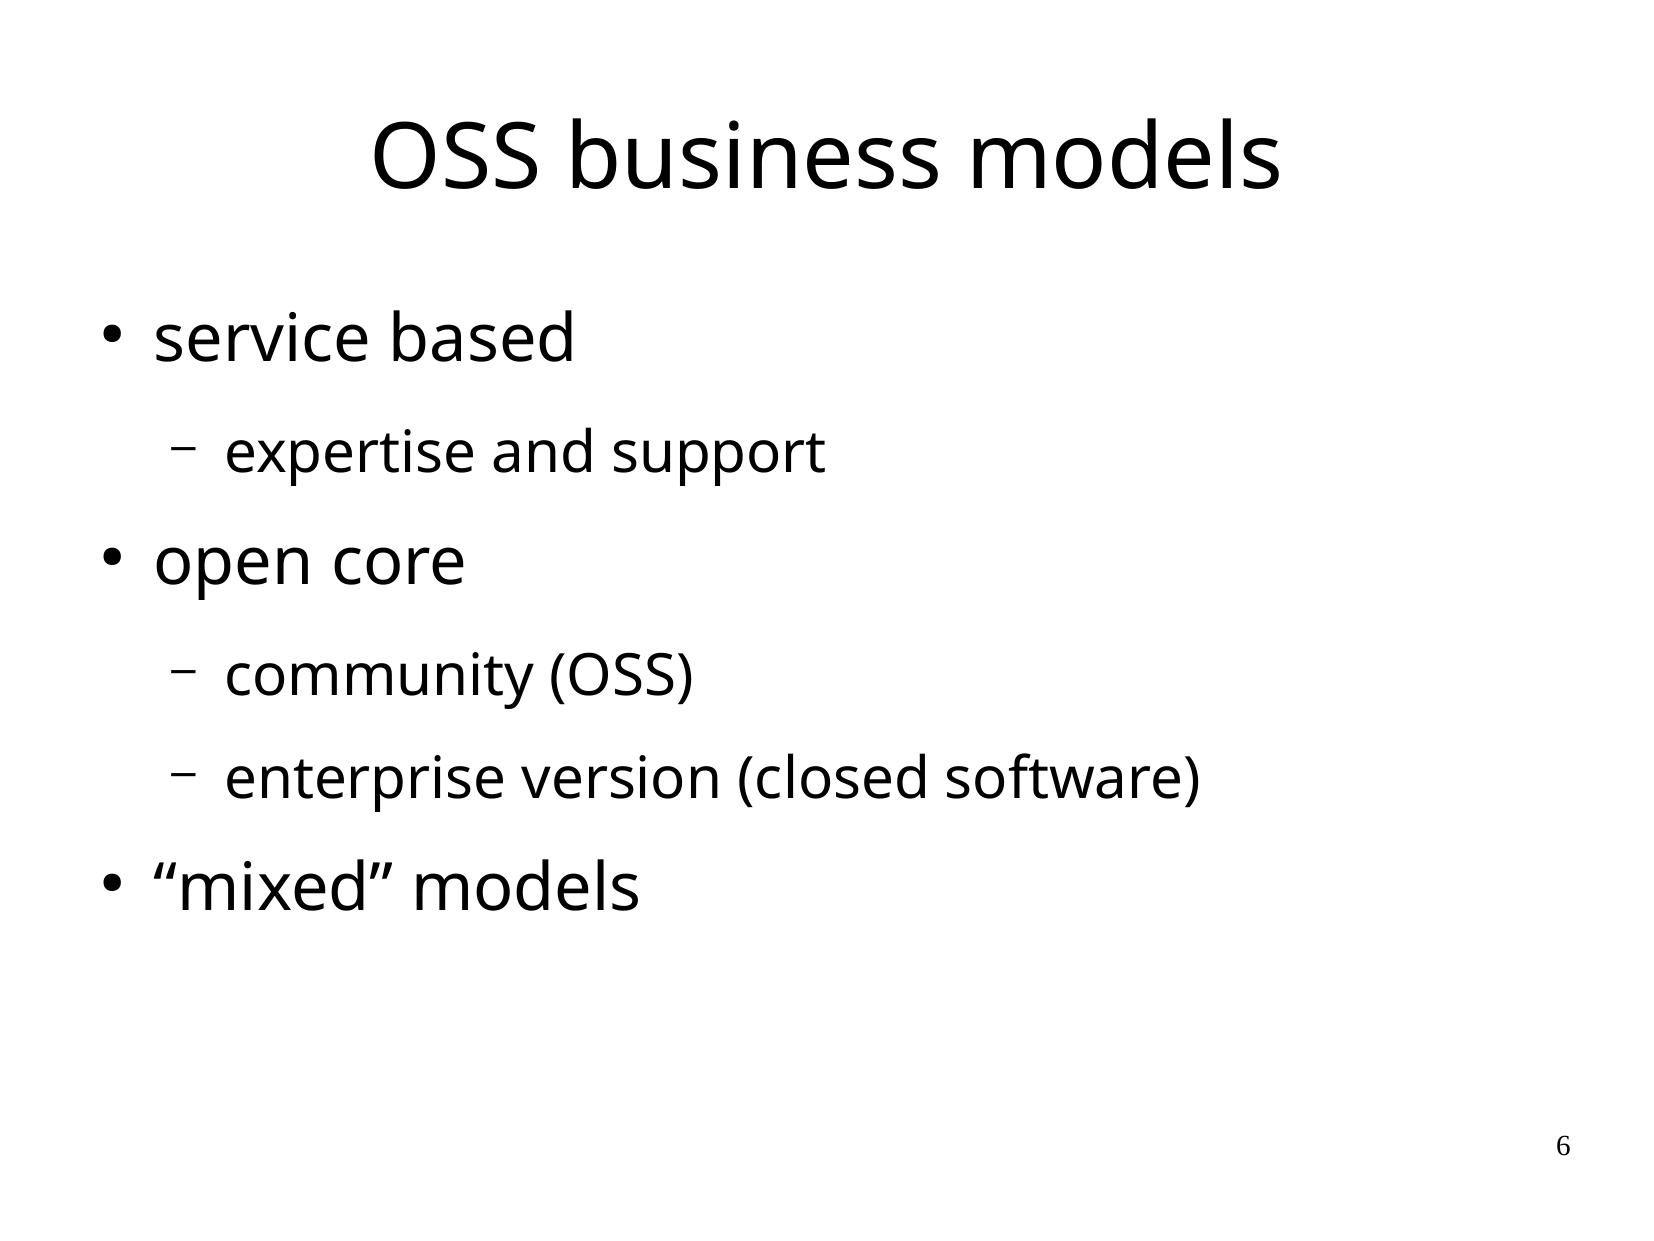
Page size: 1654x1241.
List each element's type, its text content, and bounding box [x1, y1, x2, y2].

list service based expertise and support open core community (OSS) enterprise version (closed software) “mixed” models [82, 290, 1538, 1010]
title OSS business models [82, 49, 1571, 257]
